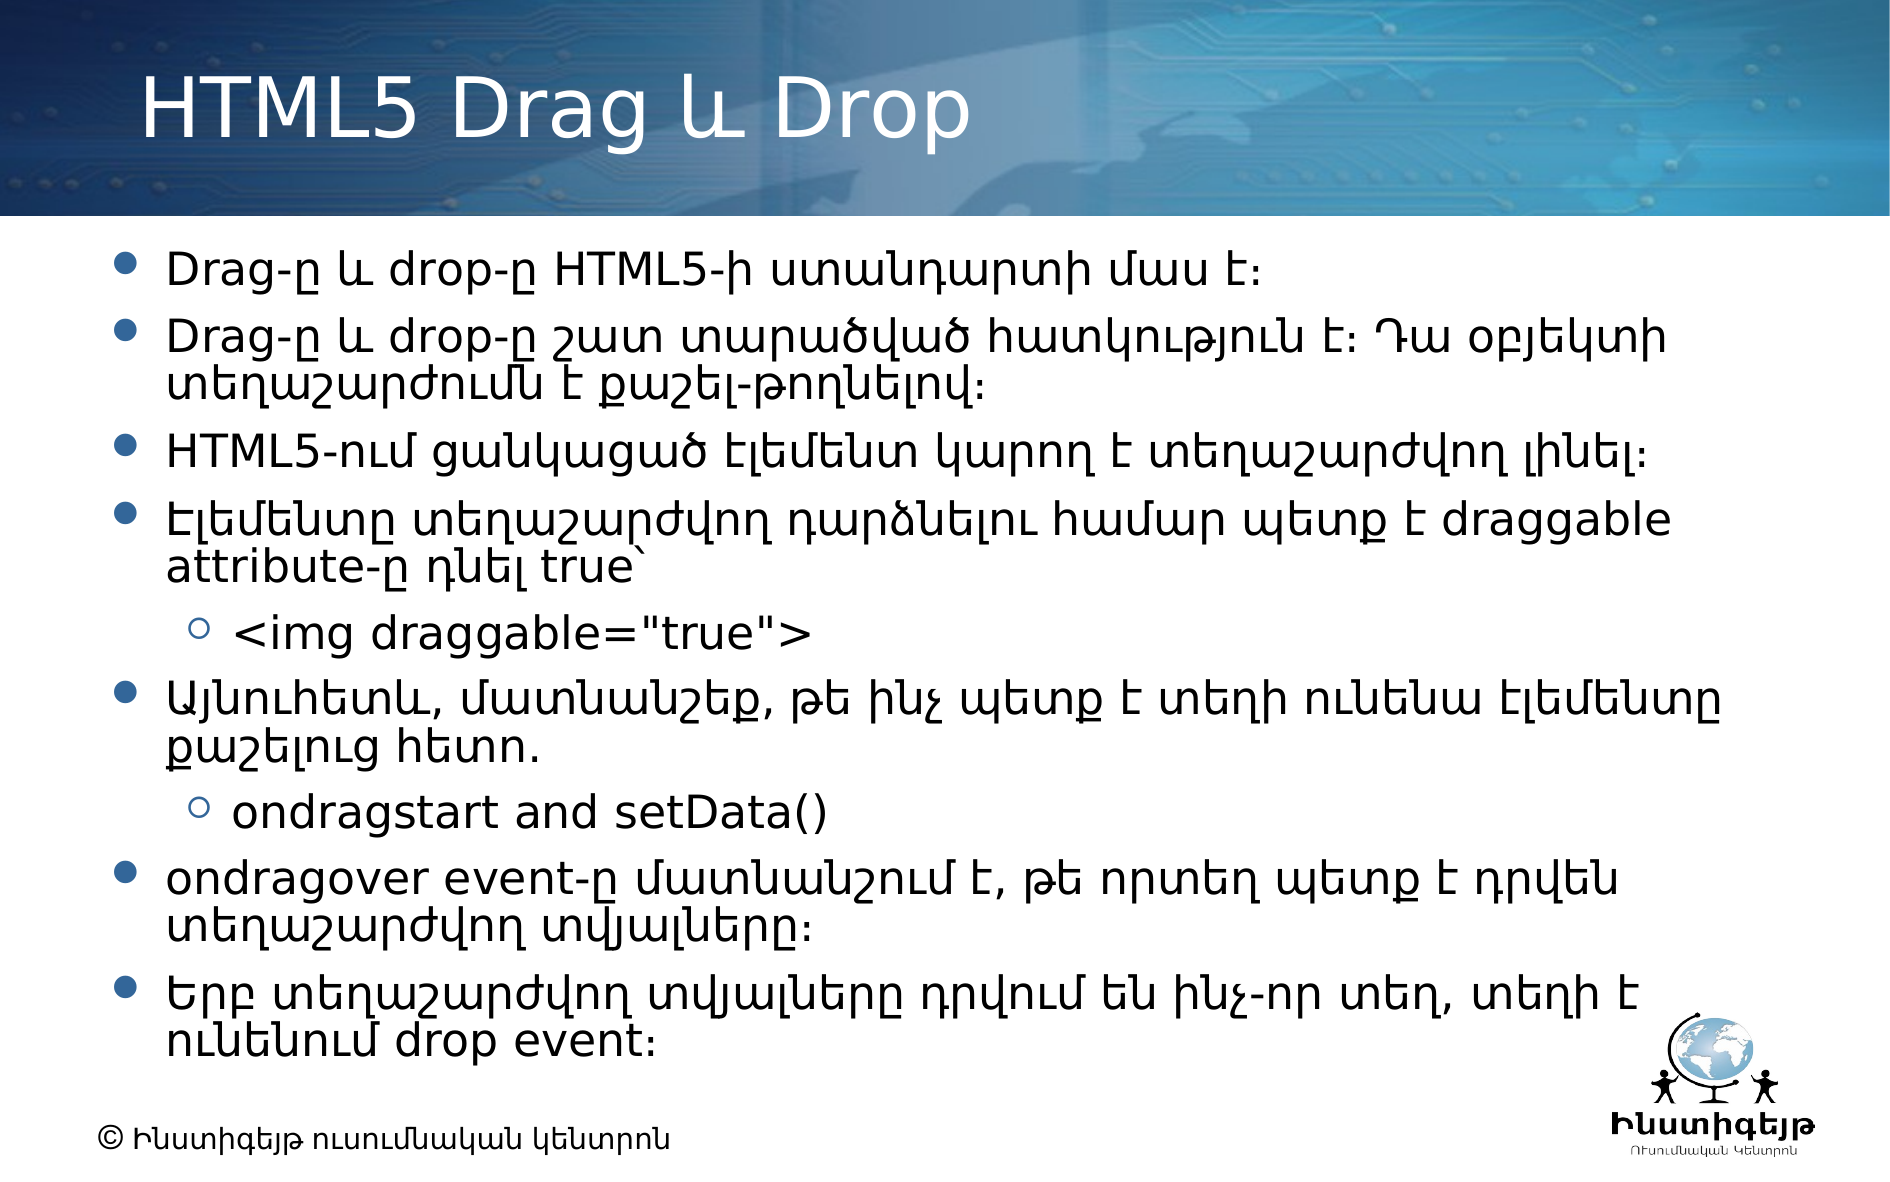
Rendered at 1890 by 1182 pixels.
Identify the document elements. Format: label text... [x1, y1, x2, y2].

picture [0, 0, 1890, 216]
picture [1612, 1012, 1815, 1157]
list Drag-ը և drop-ը HTML5-ի ստանդարտի մաս է։ Drag-ը և drop-ը շատ տարածված հատկություն է։ Դա օբյեկտի տեղաշարժումն է քաշել-թողնելով։ HTML5-ում ցանկացած էլեմենտ կարող է տեղաշարժվող լինել։ Էլեմենտը տեղաշարժվող դարձնելու համար պետք է draggable attribute-ը դնել true՝ <img draggable="true"> Այնուհետև, մատնանշեք, թե ինչ պետք է տեղի ունենա էլեմենտը քաշելուց հետո․ ondragstart and setData() ondragover event-ը մատնանշում է, թե որտեղ պետք է դրվեն տեղաշարժվող տվյալները։ Երբ տեղաշարժվող տվյալները դրվում են ինչ-որ տեղ, տեղի է ունենում drop event։ [110, 247, 1838, 277]
